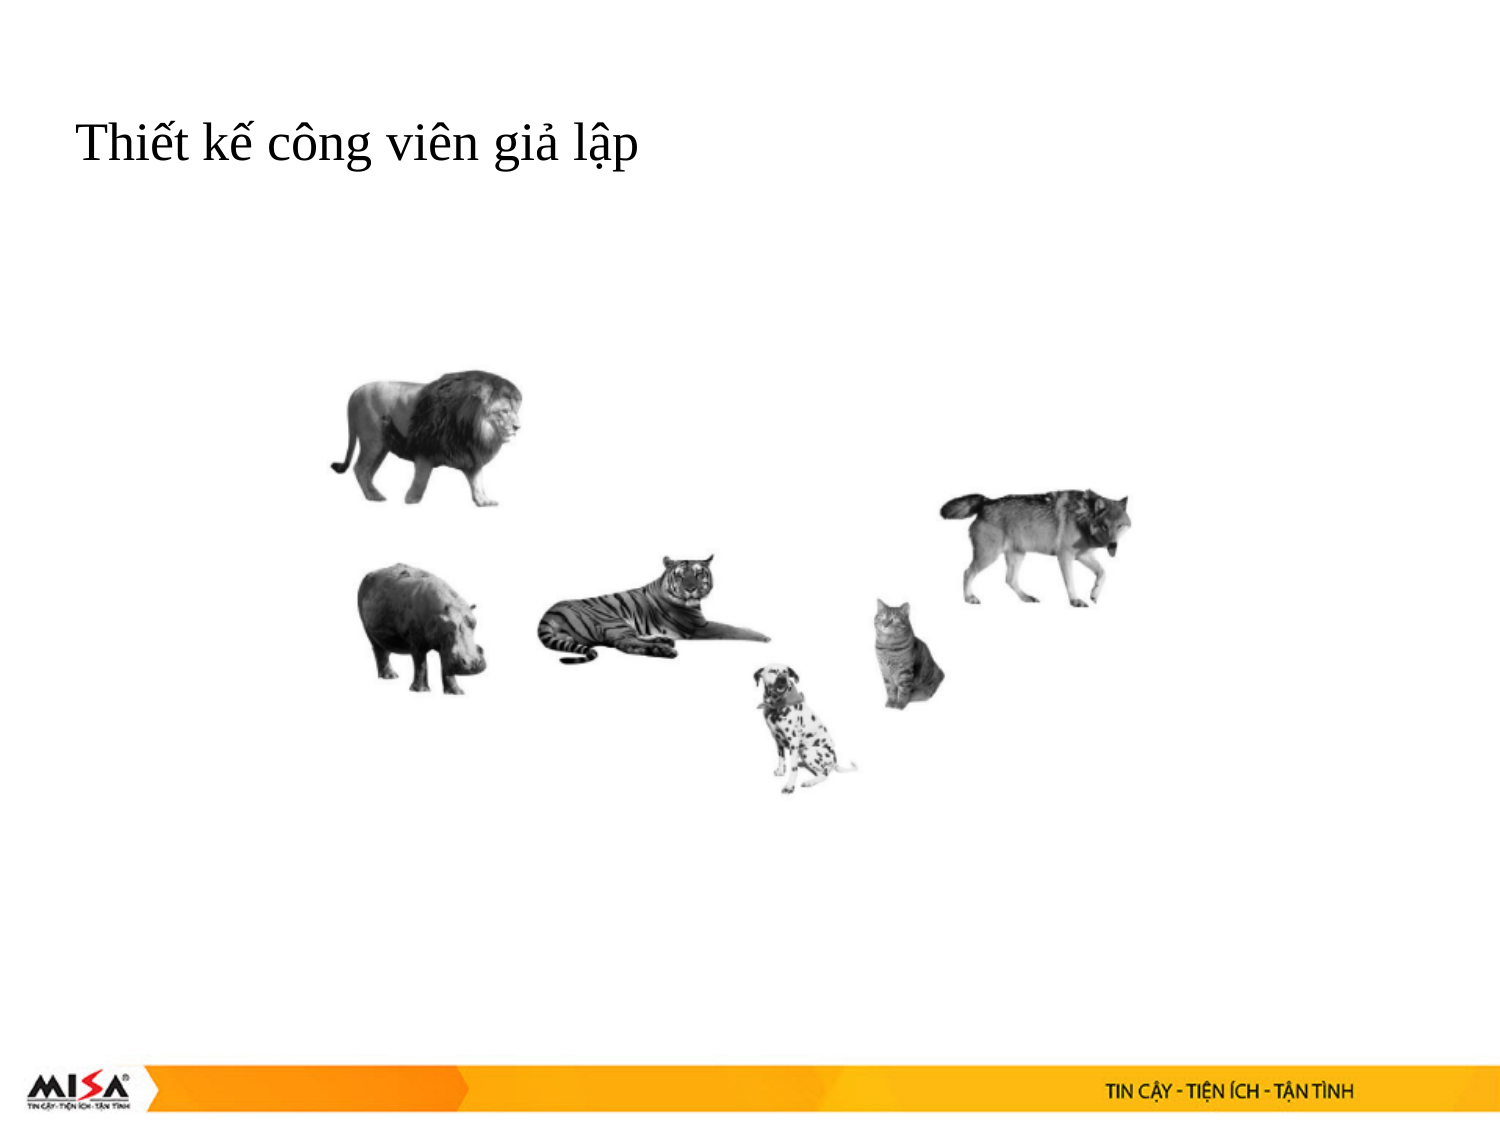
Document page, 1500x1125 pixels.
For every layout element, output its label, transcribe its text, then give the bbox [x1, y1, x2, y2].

picture [0, 0, 1500, 1125]
title Thiết kế công viên giả lập [74, 44, 1425, 232]
